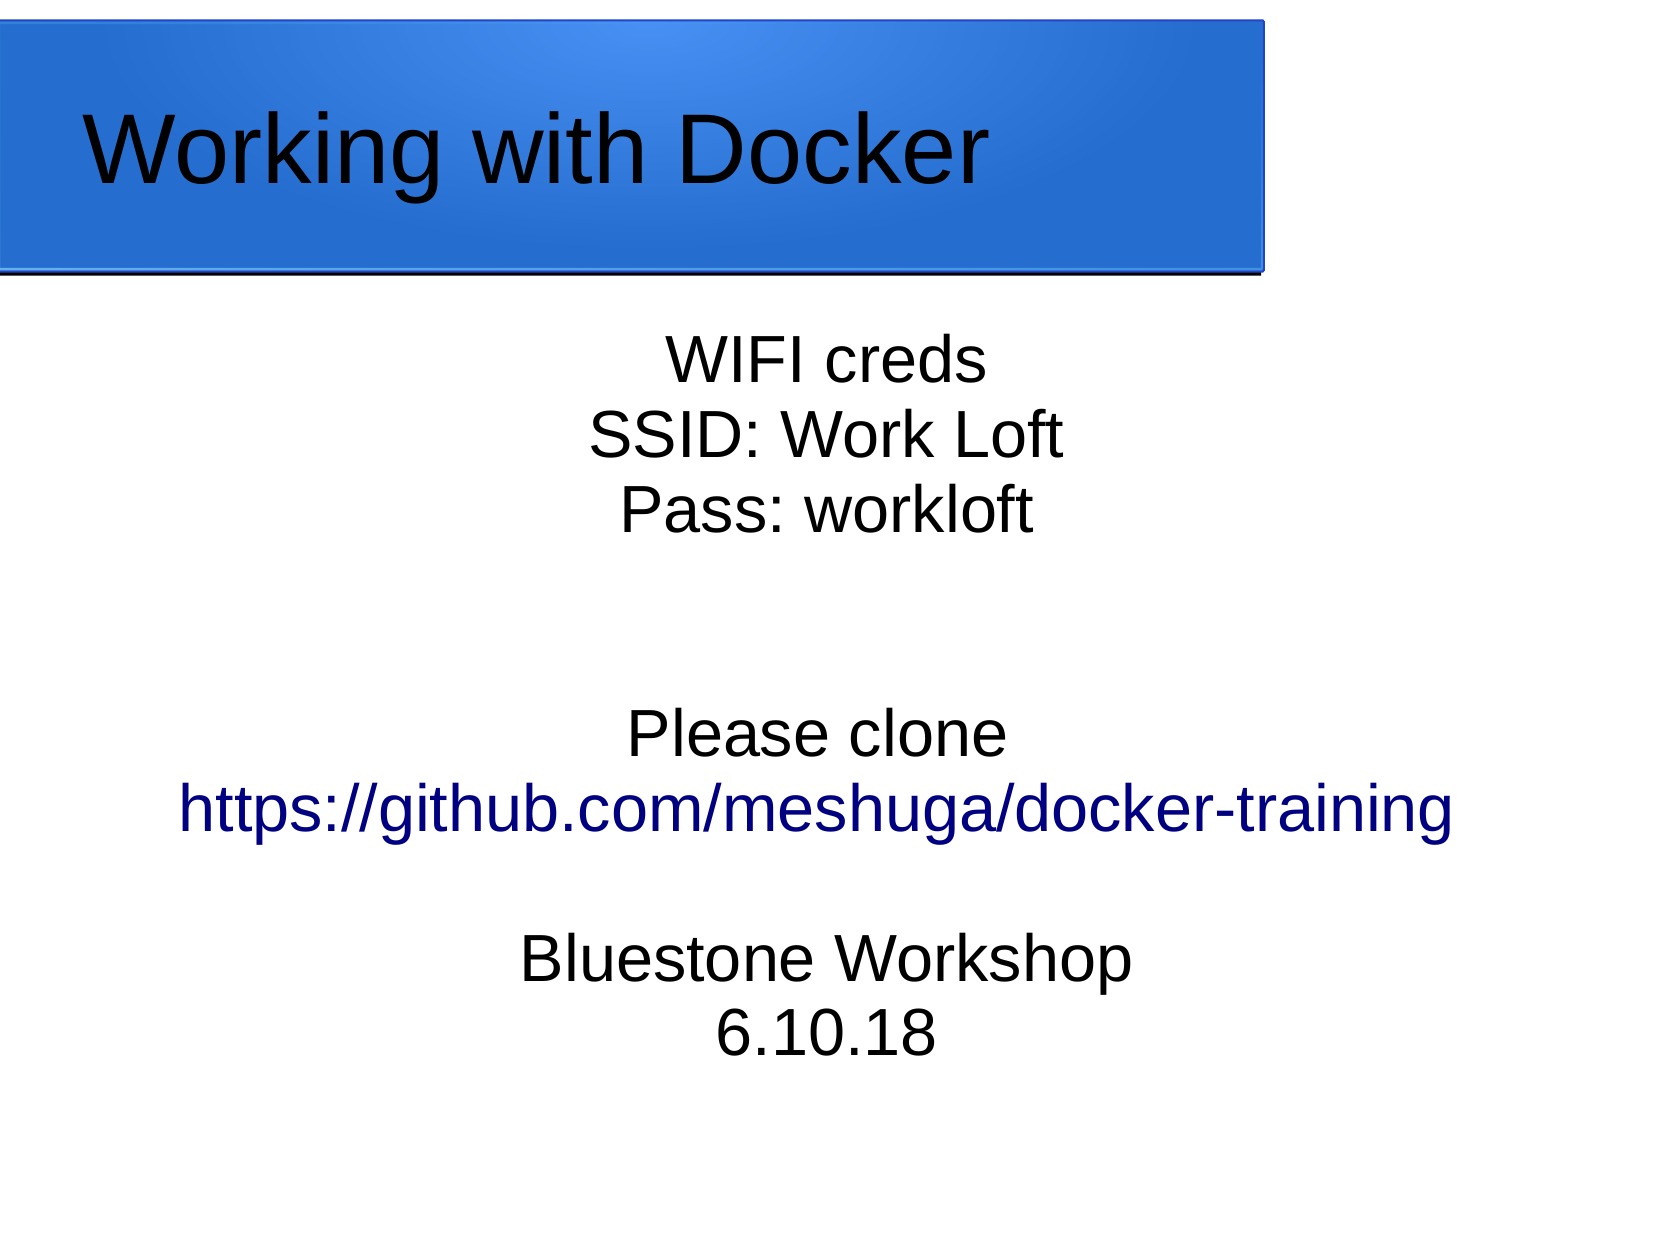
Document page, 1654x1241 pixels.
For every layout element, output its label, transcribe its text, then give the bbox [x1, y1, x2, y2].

subtitle WIFI creds SSID: Work Loft Pass: workloft Please clone https://github.com/meshuga/docker-training Bluestone Workshop 6.10.18 [82, 247, 1571, 1071]
title Working with Docker [82, 47, 1235, 247]
